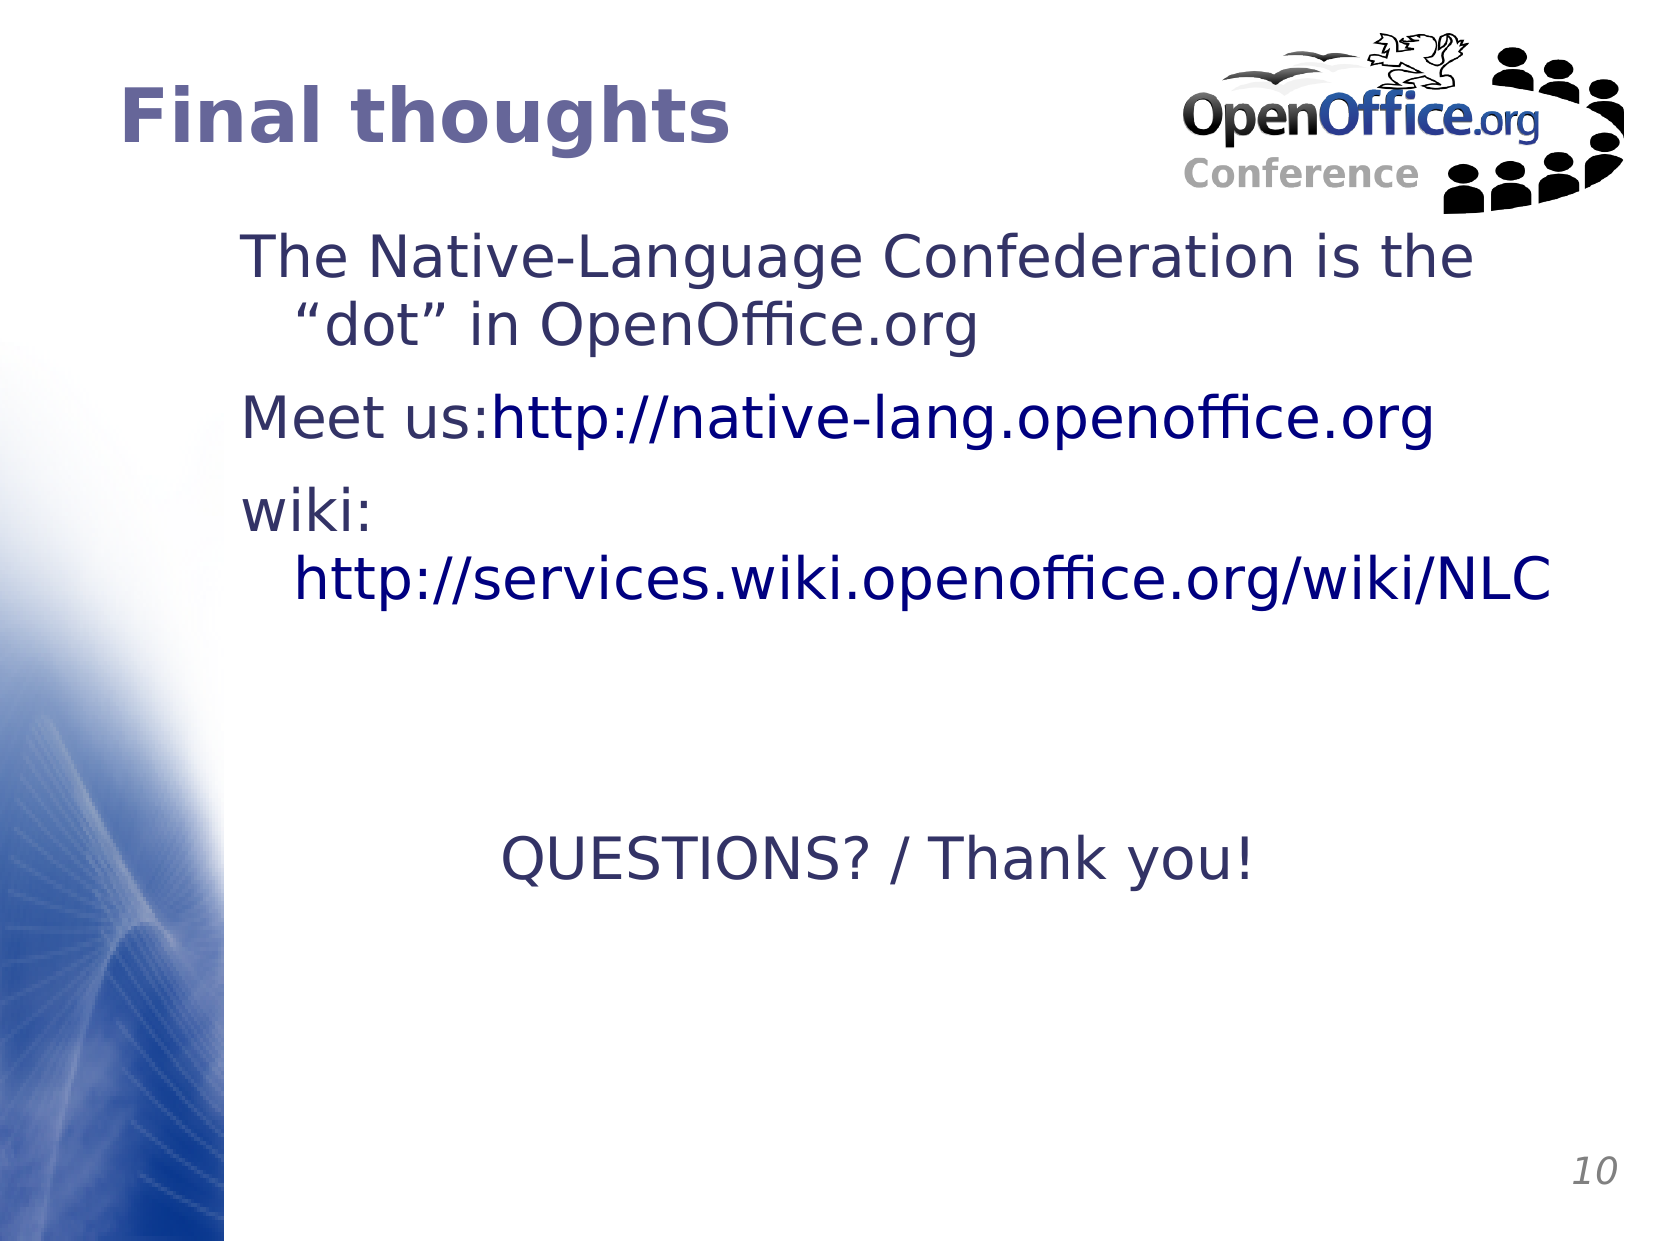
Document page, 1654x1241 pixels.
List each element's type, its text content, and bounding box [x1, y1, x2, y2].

title Final thoughts [29, 60, 992, 174]
list The Native-Language Confederation is the “dot” in OpenOffice.org Meet us:http://native-lang.openoffice.org wiki: http://services.wiki.openoffice.org/wiki/NLC QUESTIONS? / Thank you! [223, 223, 1619, 1133]
picture [1183, 33, 1624, 214]
picture [0, 0, 224, 1241]
